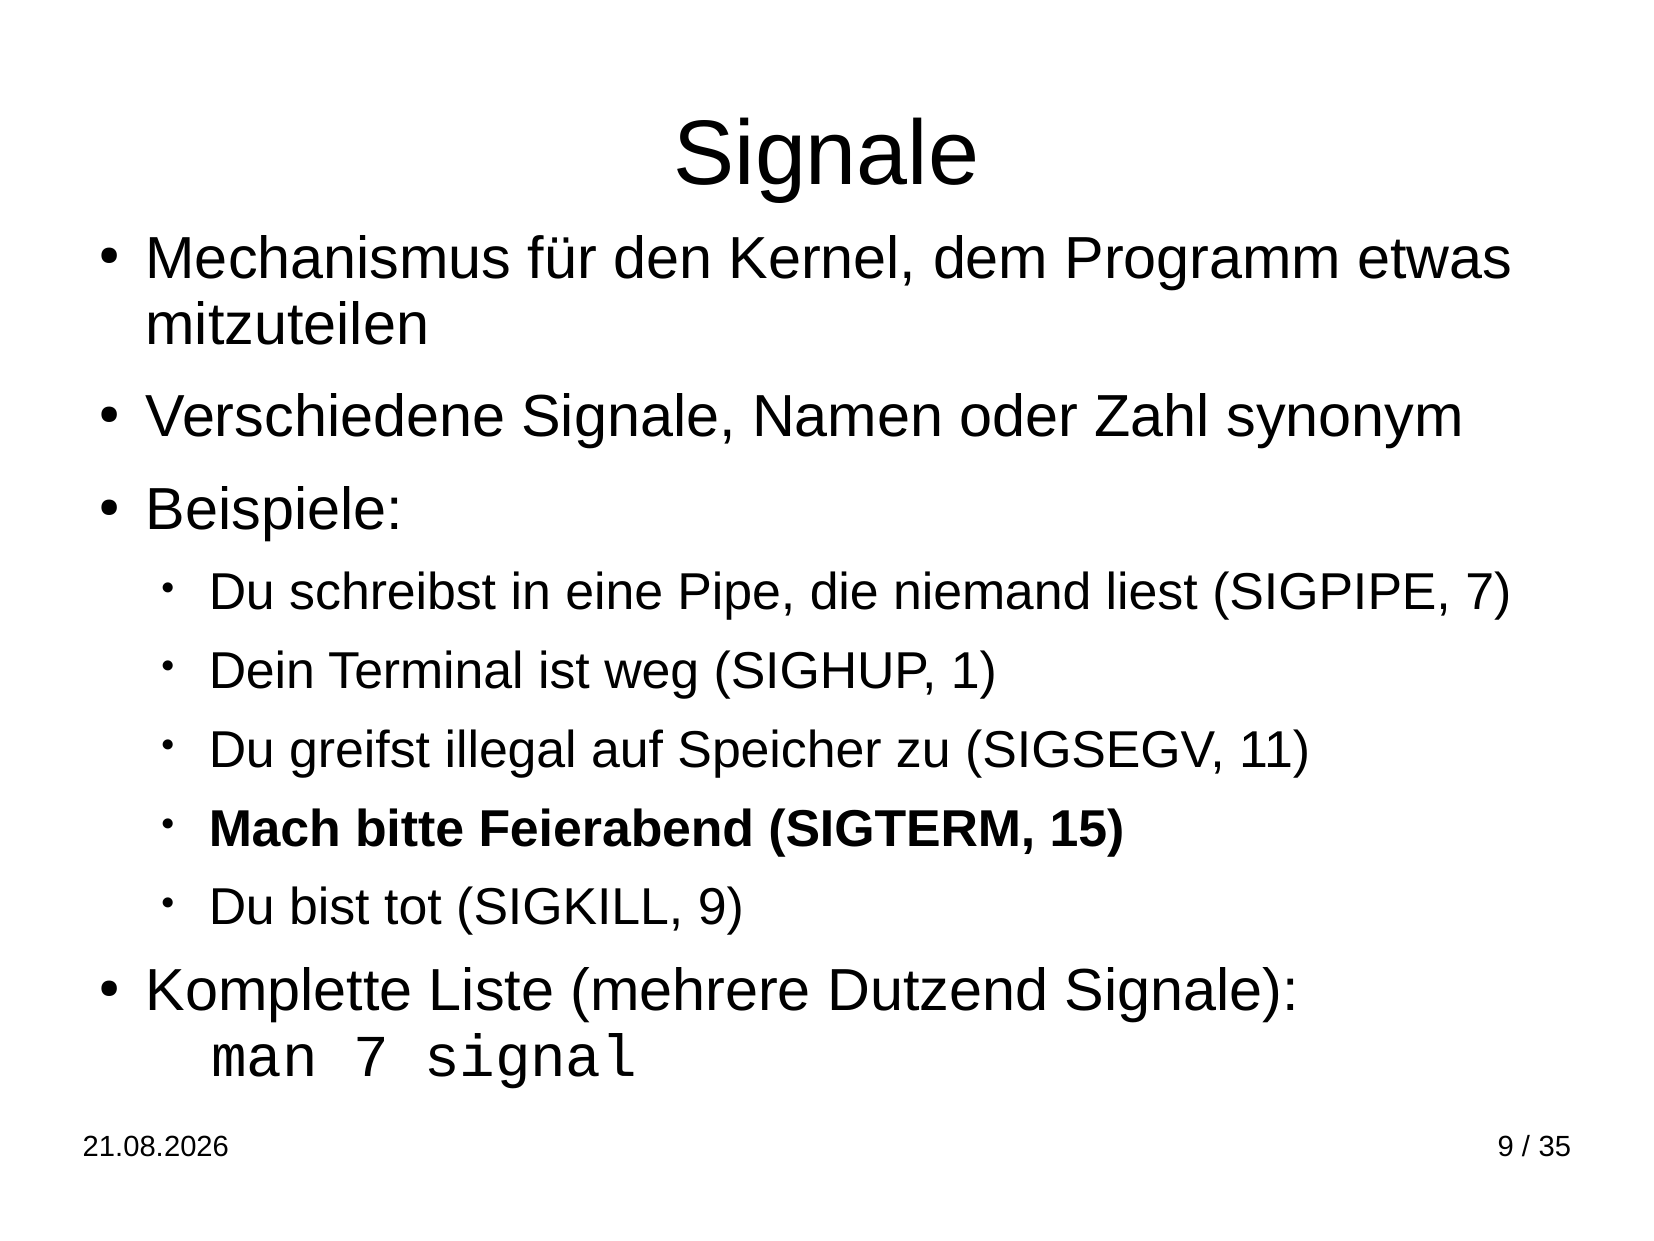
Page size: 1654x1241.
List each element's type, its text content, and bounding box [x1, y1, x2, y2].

list Mechanismus für den Kernel, dem Programm etwas mitzuteilen Verschiedene Signale, Namen oder Zahl synonym Beispiele: Du schreibst in eine Pipe, die niemand liest (SIGPIPE, 7) Dein Terminal ist weg (SIGHUP, 1) Du greifst illegal auf Speicher zu (SIGSEGV, 11) Mach bitte Feierabend (SIGTERM, 15) Du bist tot (SIGKILL, 9) Komplette Liste (mehrere Dutzend Signale): man 7 signal [82, 224, 1571, 1111]
title Signale [82, 49, 1571, 224]
